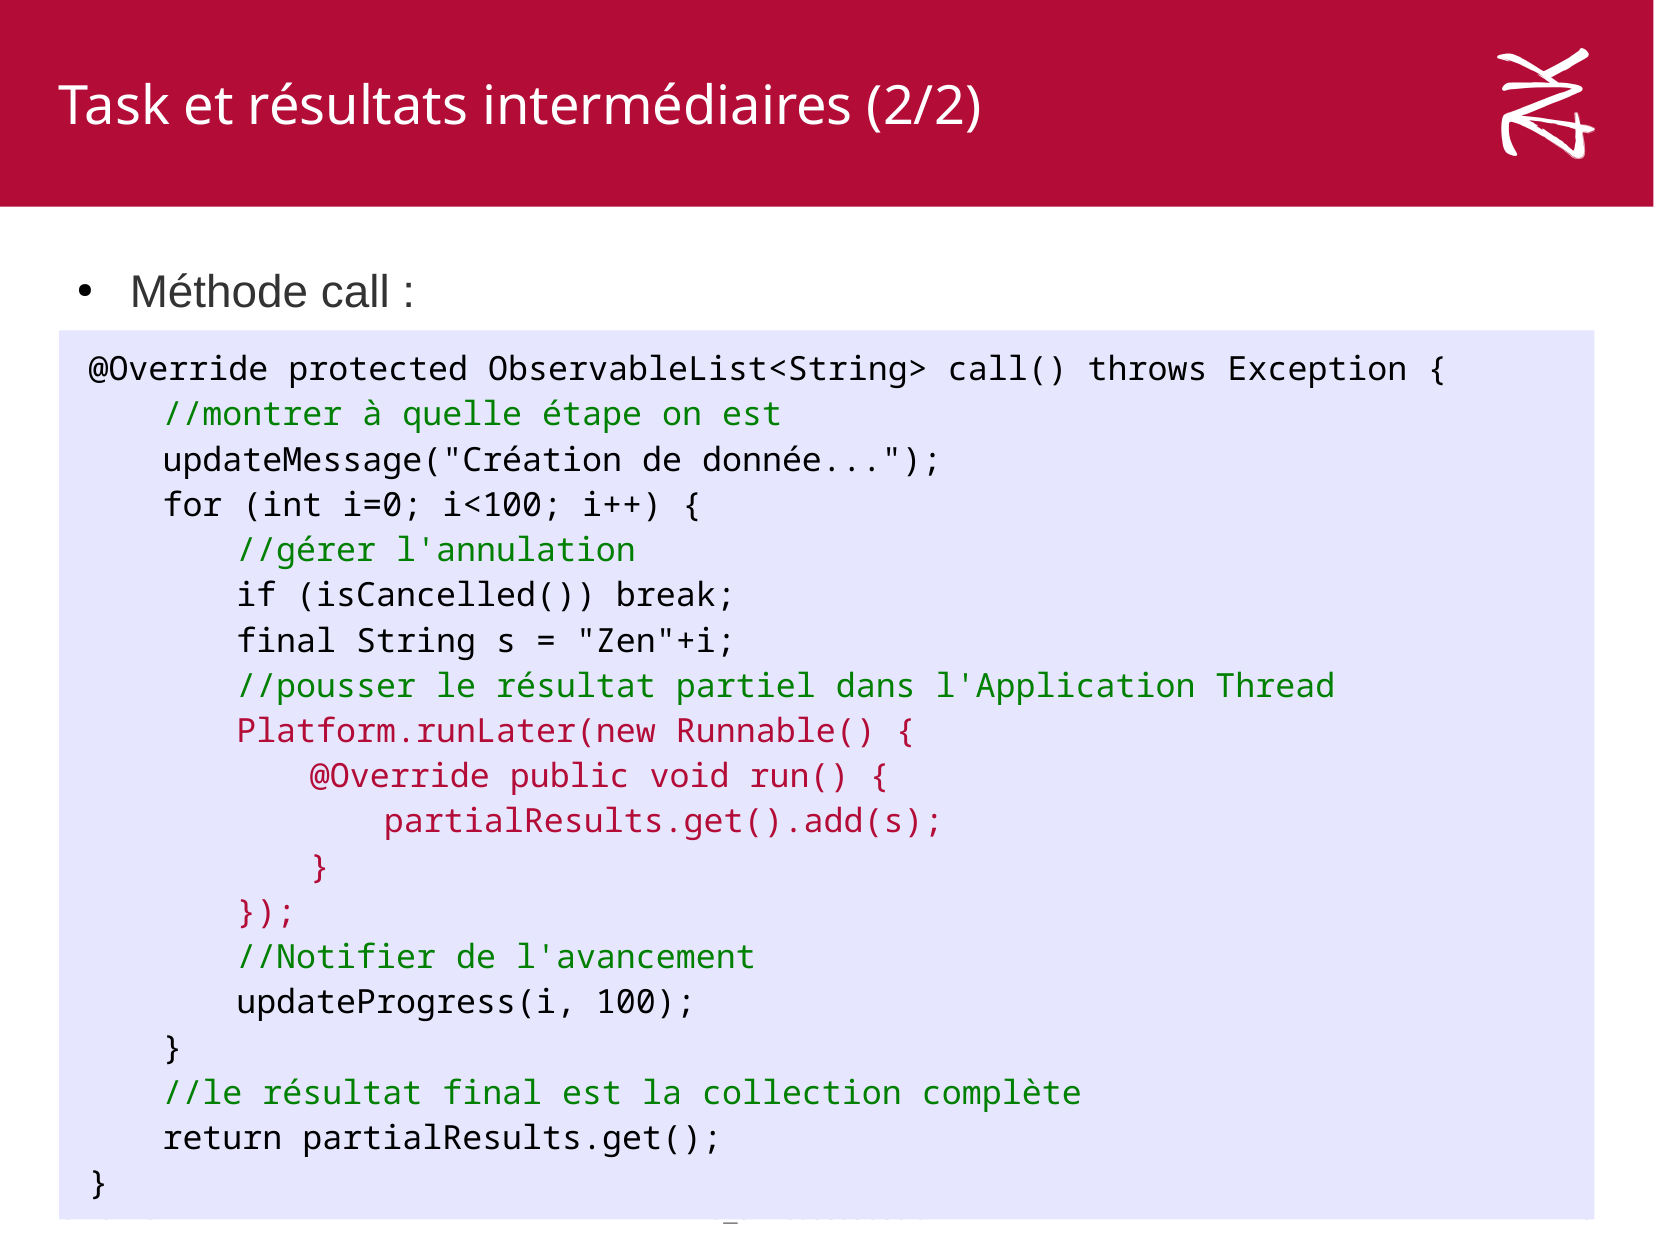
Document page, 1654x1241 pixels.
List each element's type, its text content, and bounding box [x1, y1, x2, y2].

text_box @Override protected ObservableList<String> call() throws Exception { //montrer à quelle étape on est updateMessage("Création de donnée..."); for (int i=0; i<100; i++) { //gérer l'annulation if (isCancelled()) break; final String s = "Zen"+i; //pousser le résultat partiel dans l'Application Thread Platform.runLater(new Runnable() { @Override public void run() { partialResults.get().add(s); } }); //Notifier de l'avancement updateProgress(i, 100); } //le résultat final est la collection complète return partialResults.get(); } [59, 330, 1595, 1092]
list Méthode call : [59, 265, 1595, 330]
title Task et résultats intermédiaires (2/2) [59, 29, 1595, 178]
